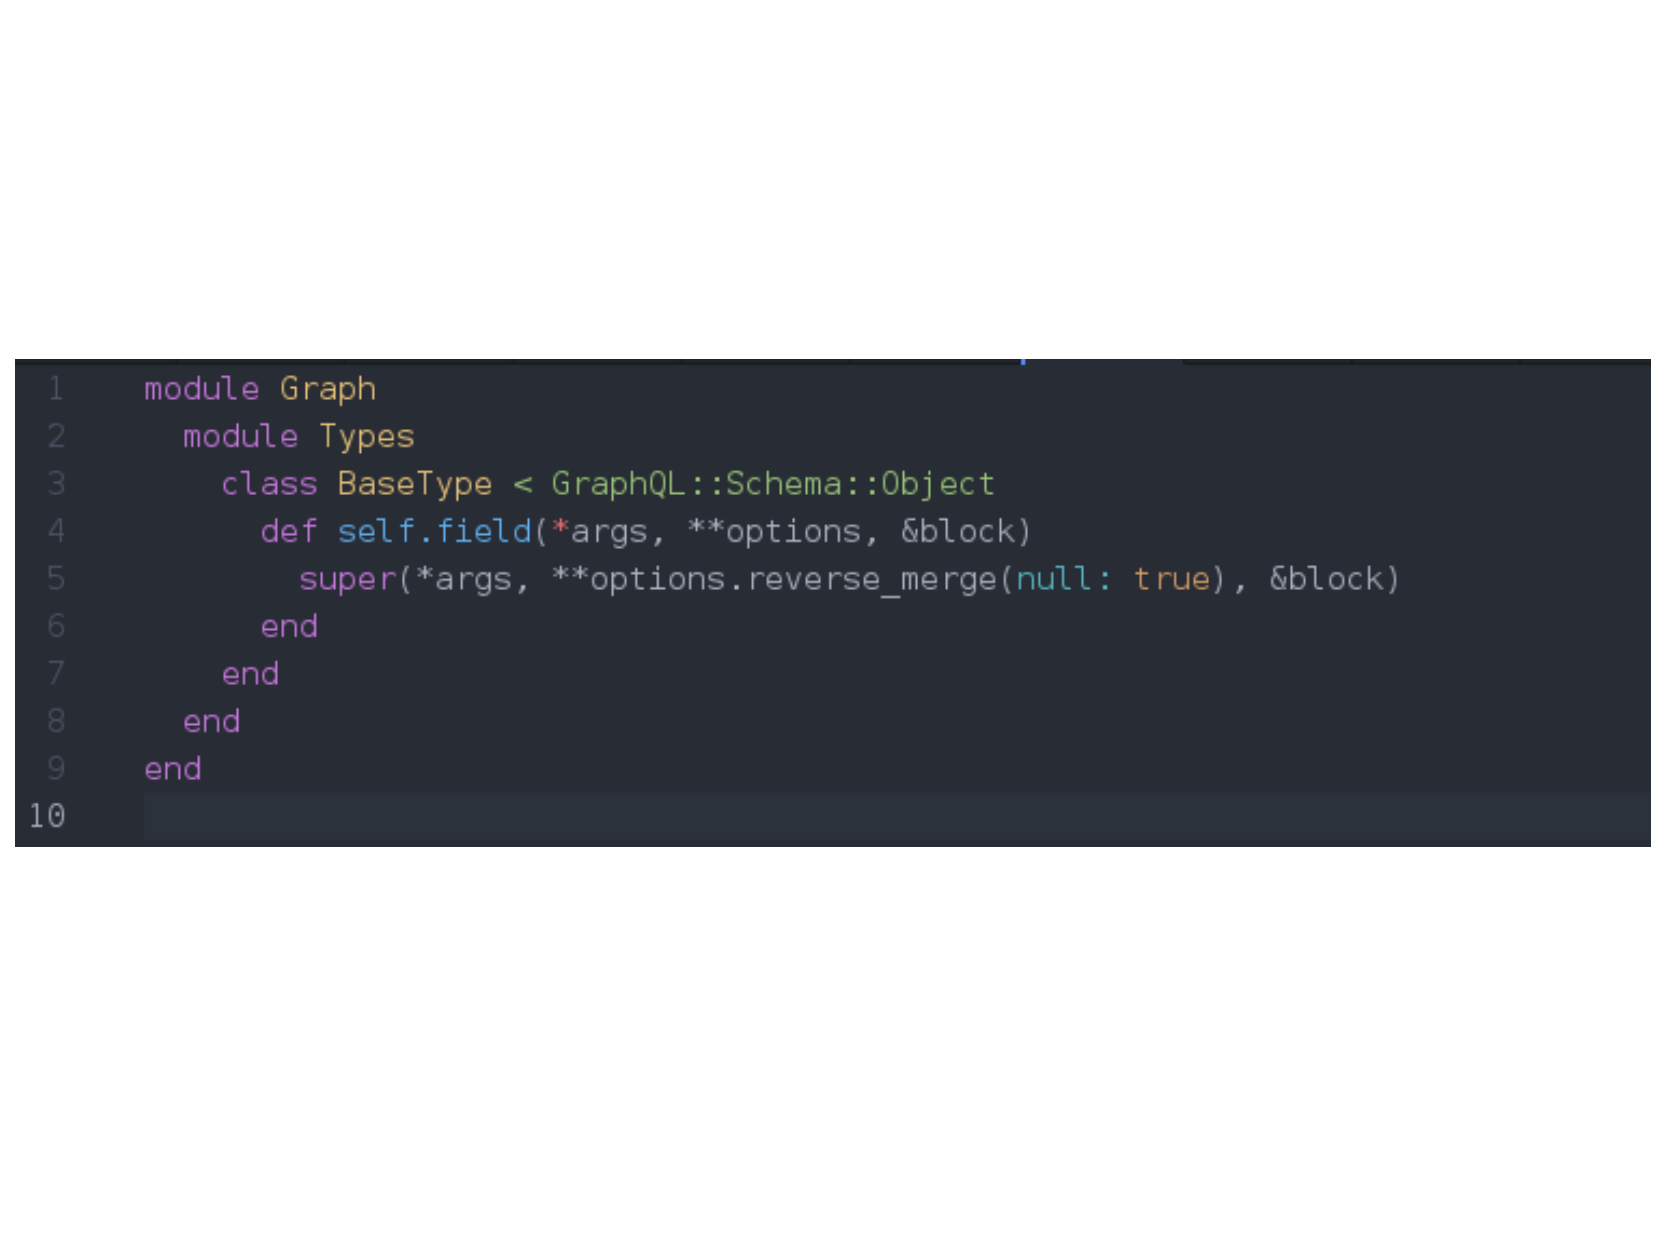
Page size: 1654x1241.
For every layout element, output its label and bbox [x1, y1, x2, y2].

picture [15, 359, 1651, 847]
